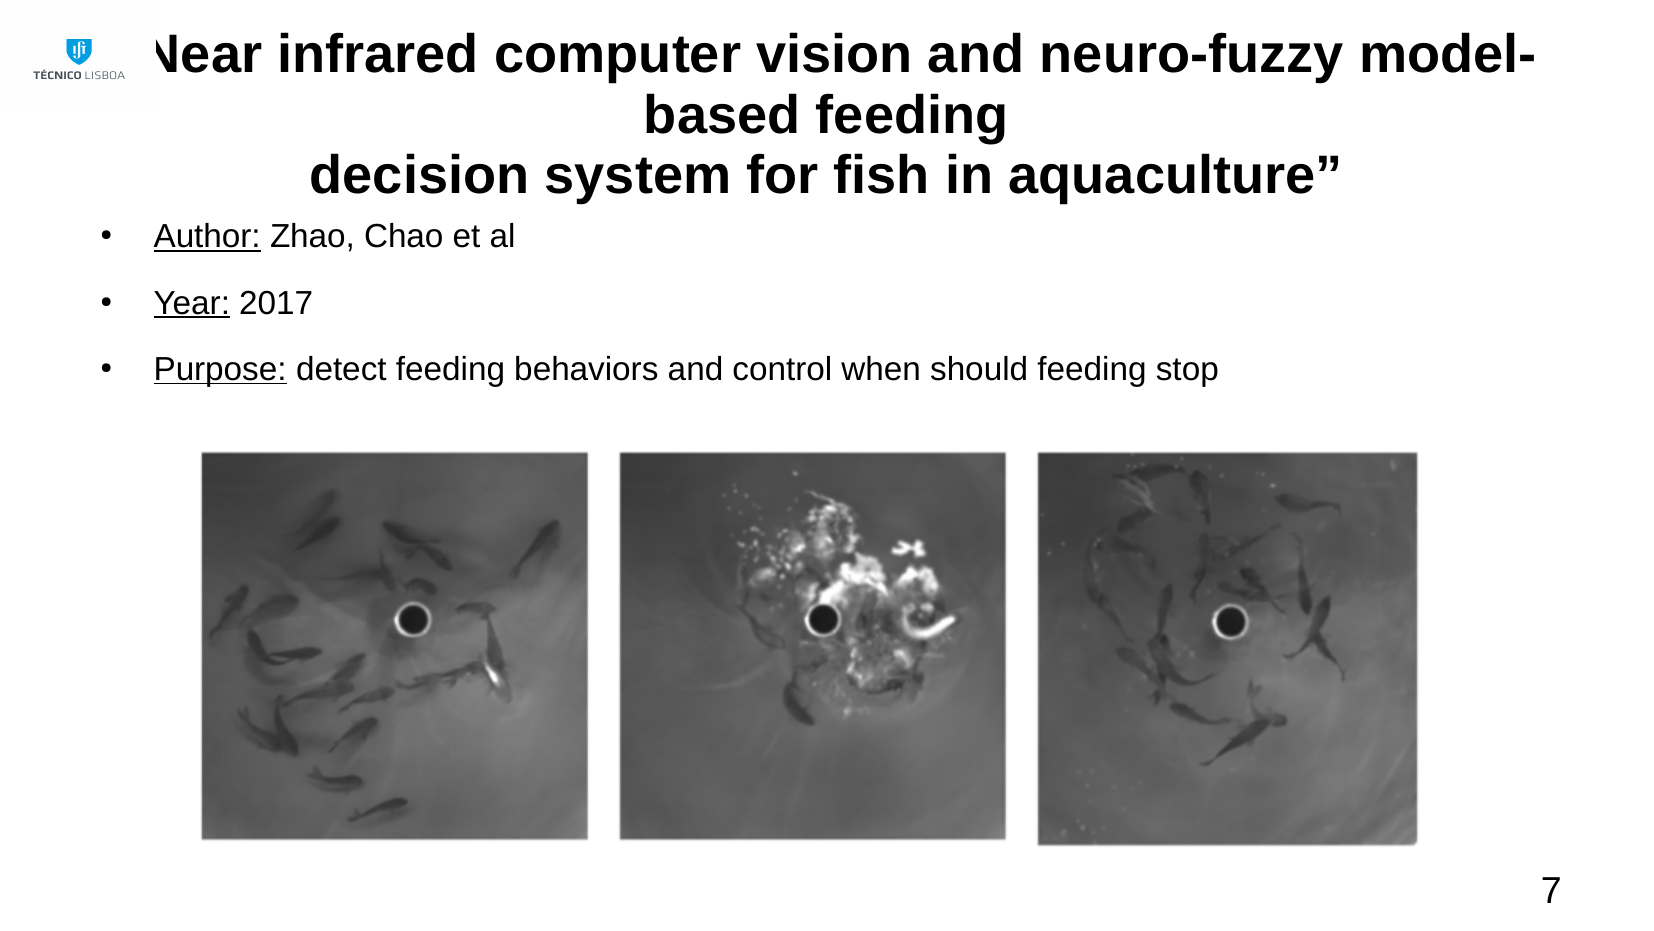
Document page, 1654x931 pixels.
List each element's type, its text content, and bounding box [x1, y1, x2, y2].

text_box <number> [1526, 862, 1654, 931]
picture [0, 0, 156, 113]
picture [188, 436, 1427, 851]
title “Near infrared computer vision and neuro-fuzzy model-based feeding decision system for fish in aquaculture” [82, 23, 1571, 206]
list Author: Zhao, Chao et al Year: 2017 Purpose: detect feeding behaviors and control when should feeding stop [82, 217, 1571, 758]
